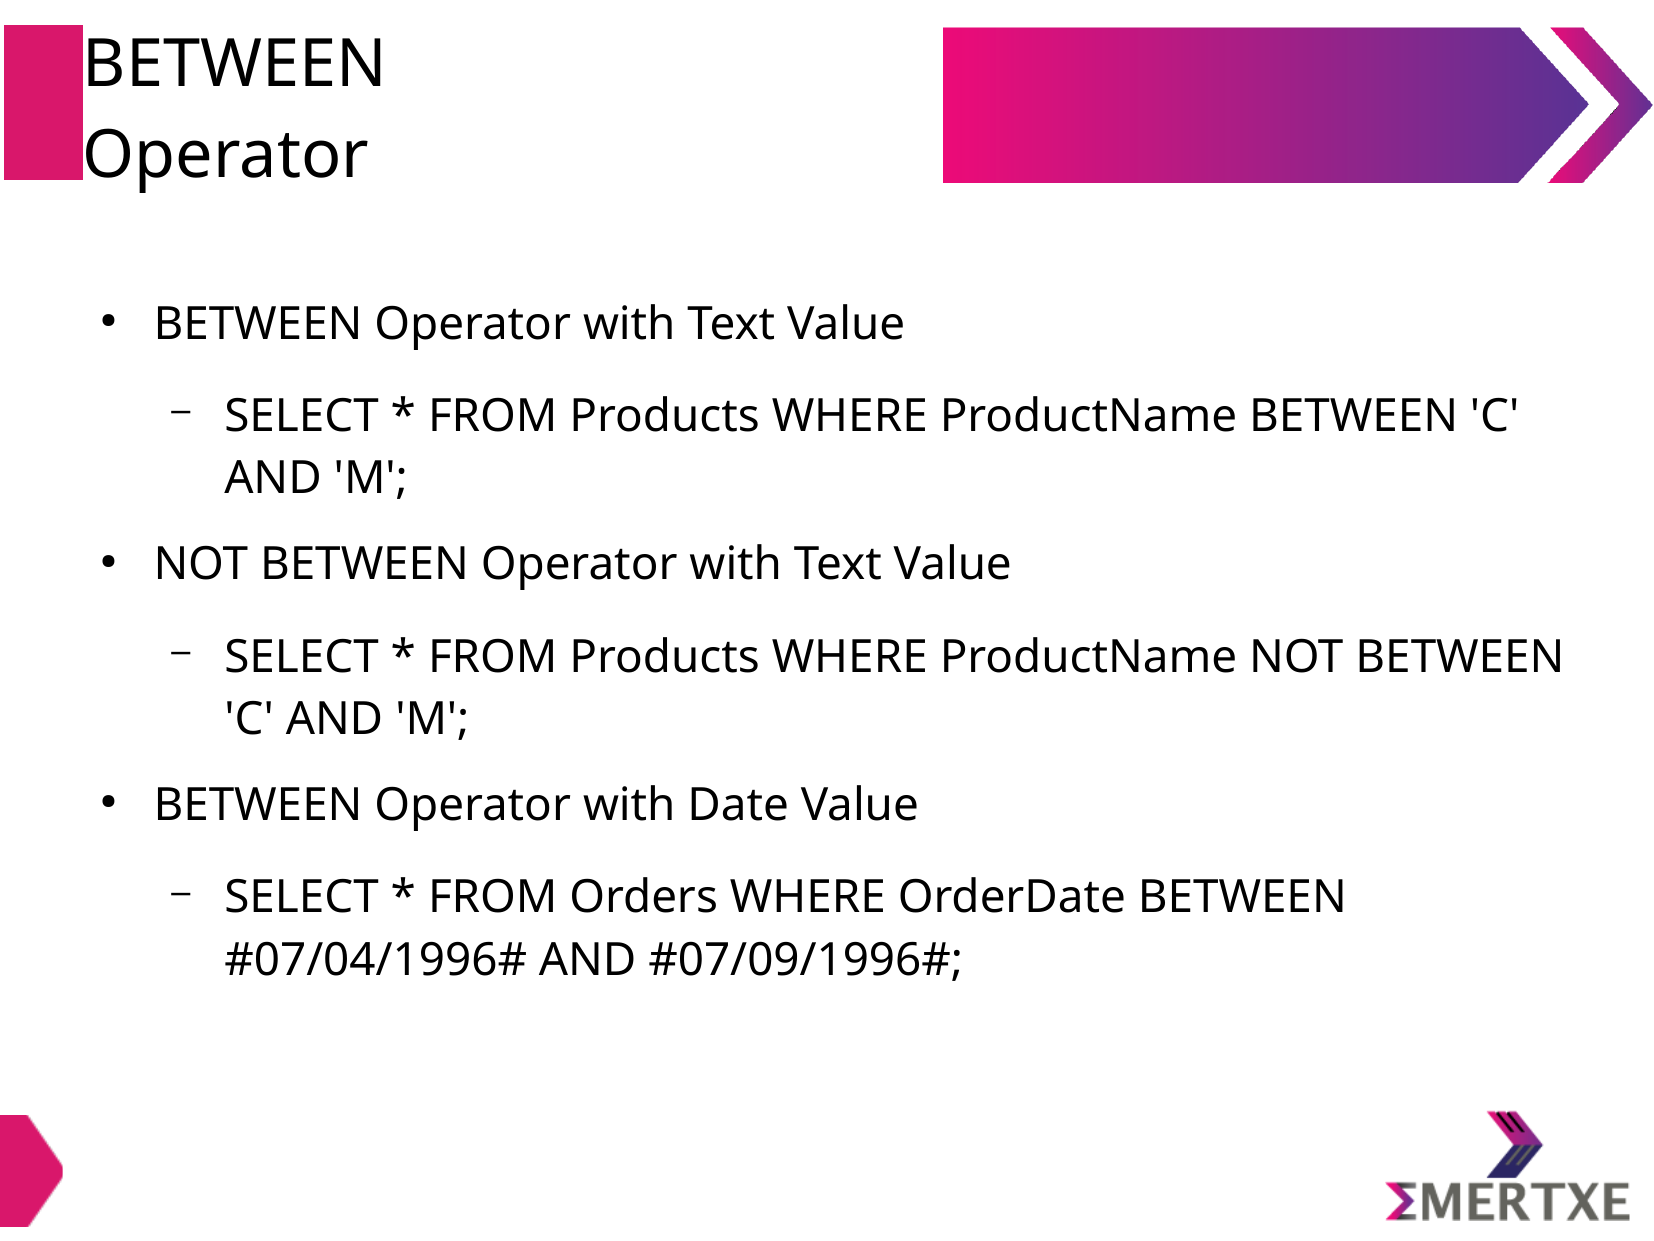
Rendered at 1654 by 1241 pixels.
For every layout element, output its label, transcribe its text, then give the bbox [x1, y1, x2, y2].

picture [1385, 1107, 1631, 1221]
list BETWEEN Operator with Text Value SELECT * FROM Products WHERE ProductName BETWEEN 'C' AND 'M'; NOT BETWEEN Operator with Text Value SELECT * FROM Products WHERE ProductName NOT BETWEEN 'C' AND 'M'; BETWEEN Operator with Date Value SELECT * FROM Orders WHERE OrderDate BETWEEN #07/04/1996# AND #07/09/1996#; [82, 290, 1571, 1010]
title BETWEEN Operator [82, 2, 1571, 210]
picture [1571, 27, 1653, 183]
